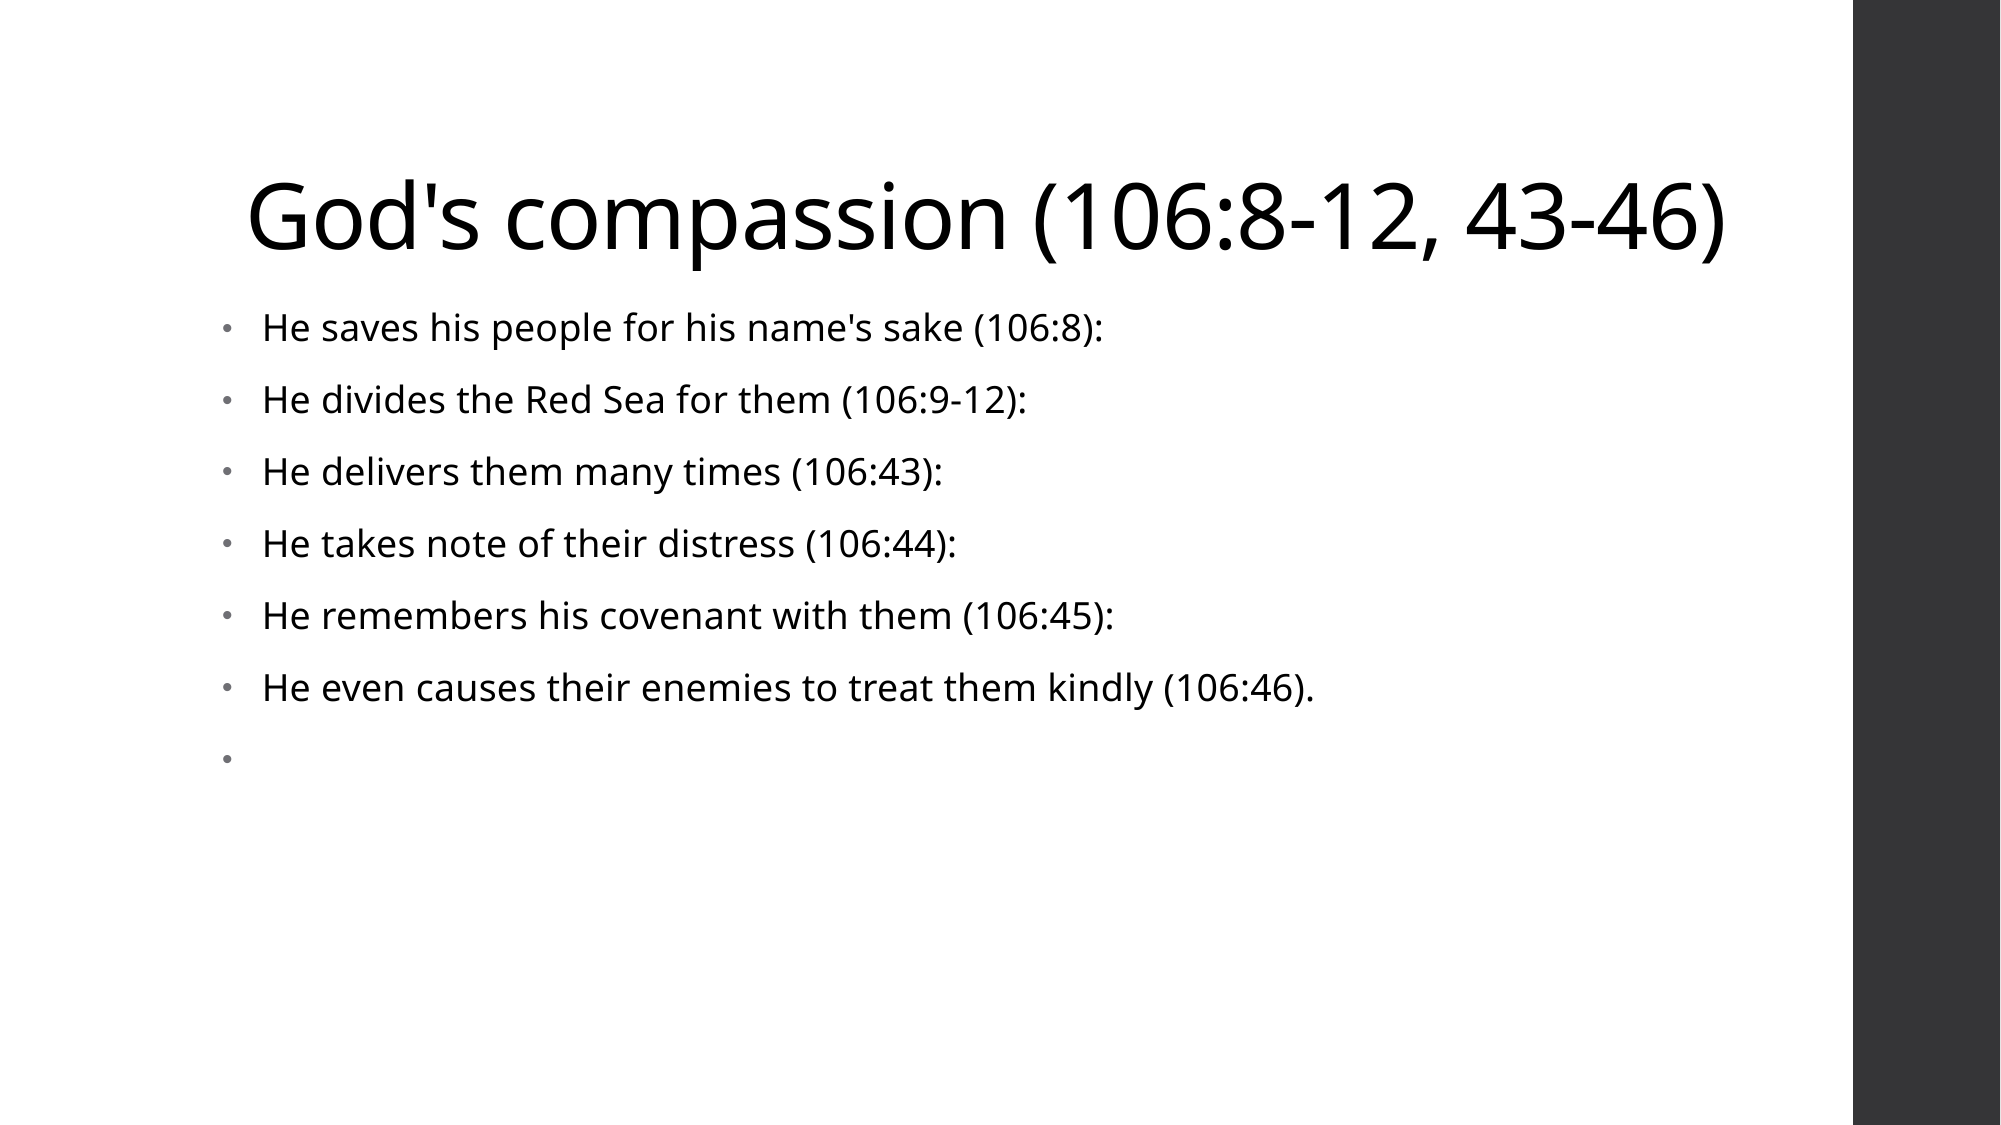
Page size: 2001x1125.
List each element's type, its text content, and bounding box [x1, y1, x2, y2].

list He saves his people for his name's sake (106:8): He divides the Red Sea for them (106:9-12): He delivers them many times (106:43): He takes note of their distress (106:44): He remembers his covenant with them (106:45): He even causes their enemies to treat them kindly (106:46). [206, 299, 1617, 1014]
title God's compassion (106:8-12, 43-46) [206, 60, 1797, 278]
